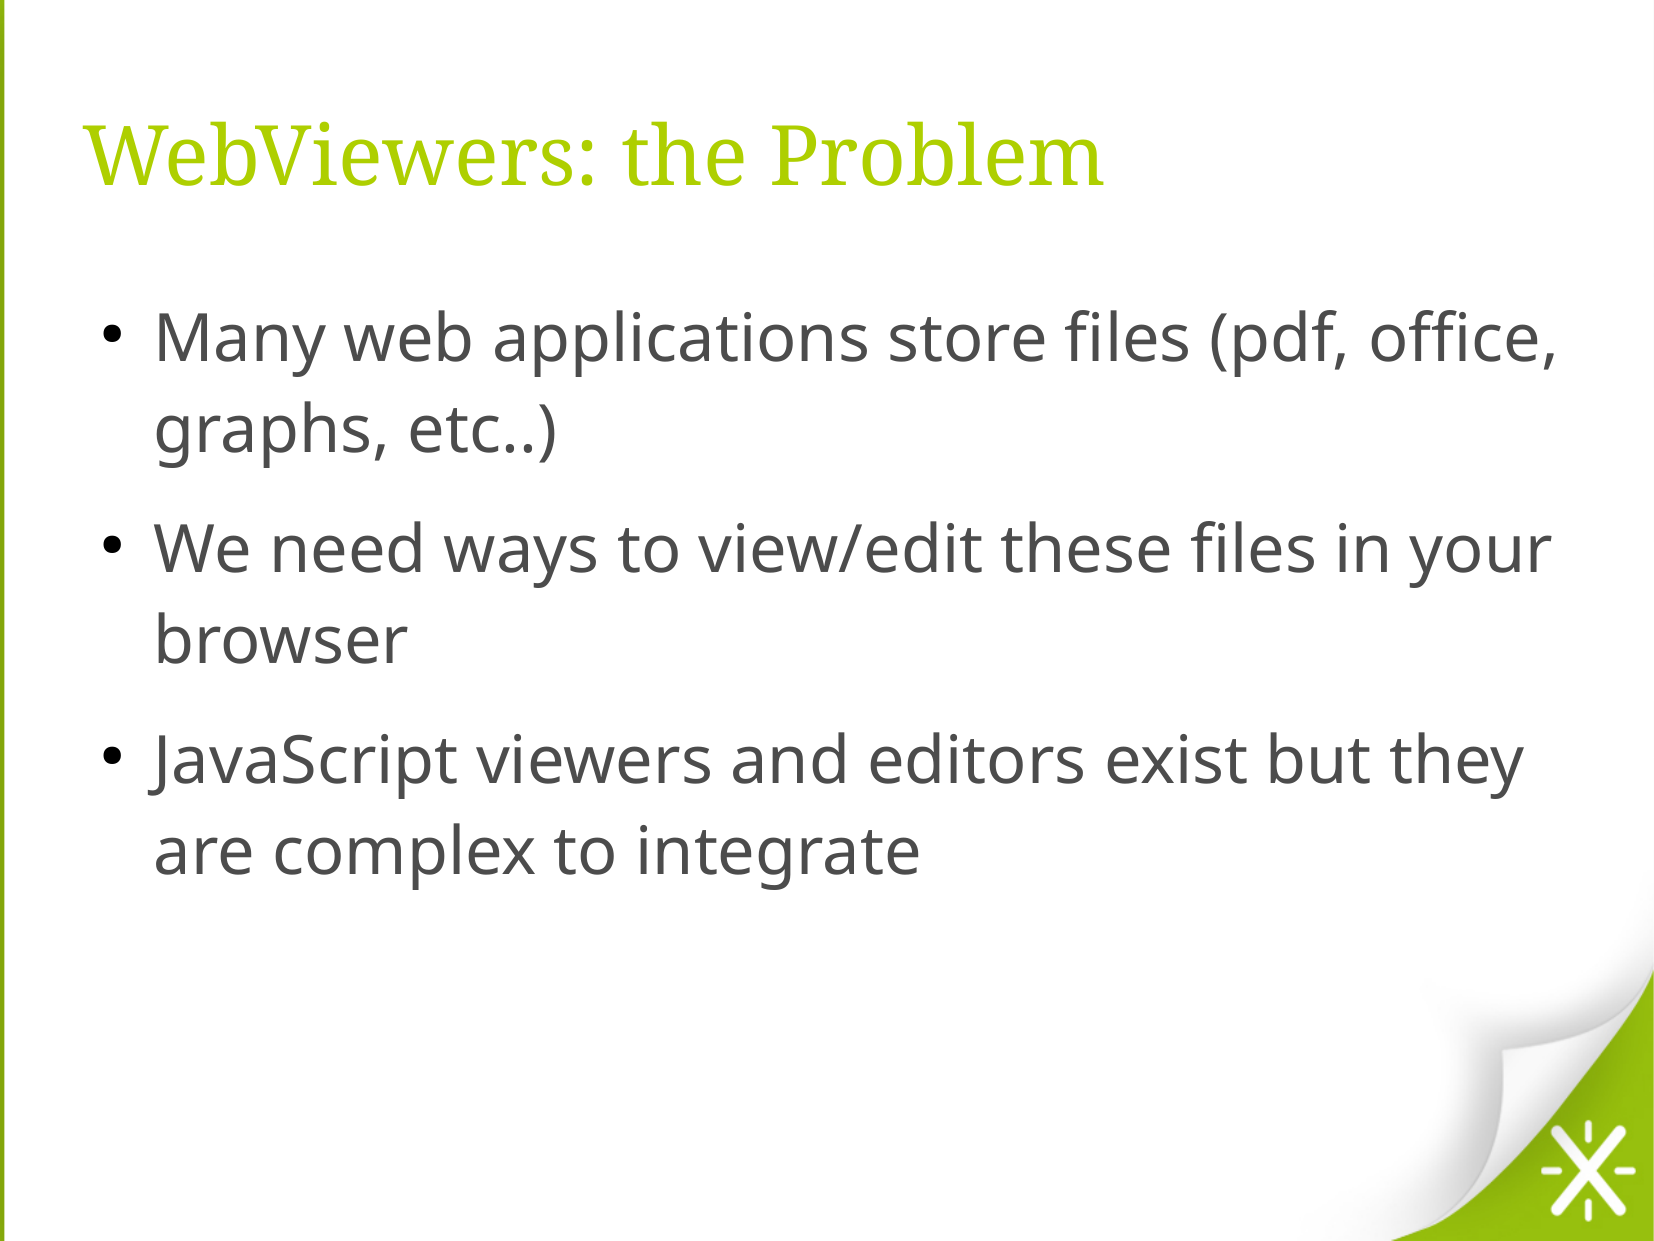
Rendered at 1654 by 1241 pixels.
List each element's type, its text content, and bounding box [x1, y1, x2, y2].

title WebViewers: the Problem [82, 49, 1571, 257]
picture [0, 0, 1654, 1241]
list Many web applications store files (pdf, office, graphs, etc..) We need ways to view/edit these files in your browser JavaScript viewers and editors exist but they are complex to integrate [82, 290, 1583, 1010]
